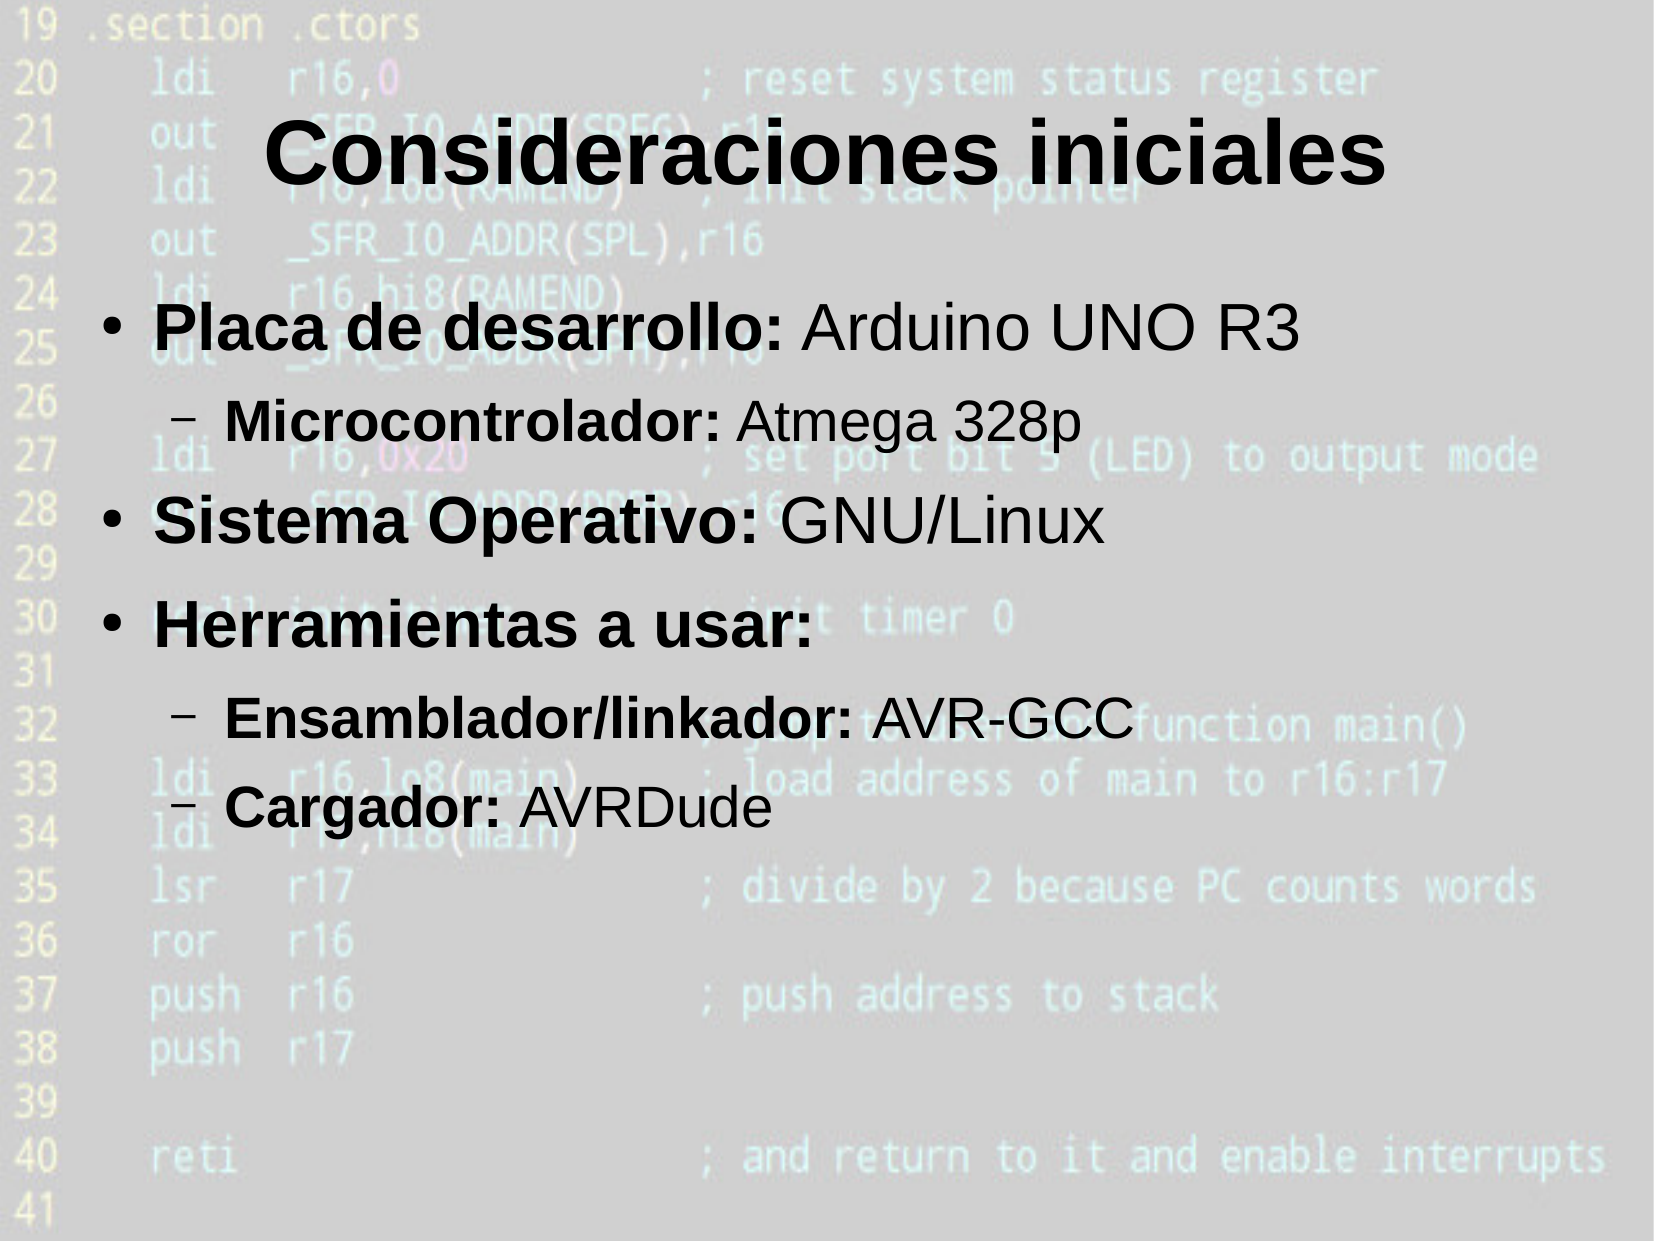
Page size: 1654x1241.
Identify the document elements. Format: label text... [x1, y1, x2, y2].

picture [0, 0, 1654, 1241]
list Placa de desarrollo: Arduino UNO R3 Microcontrolador: Atmega 328p Sistema Operativo: GNU/Linux Herramientas a usar: Ensamblador/linkador: AVR-GCC Cargador: AVRDude [82, 290, 1571, 1010]
title Consideraciones iniciales [82, 49, 1571, 257]
